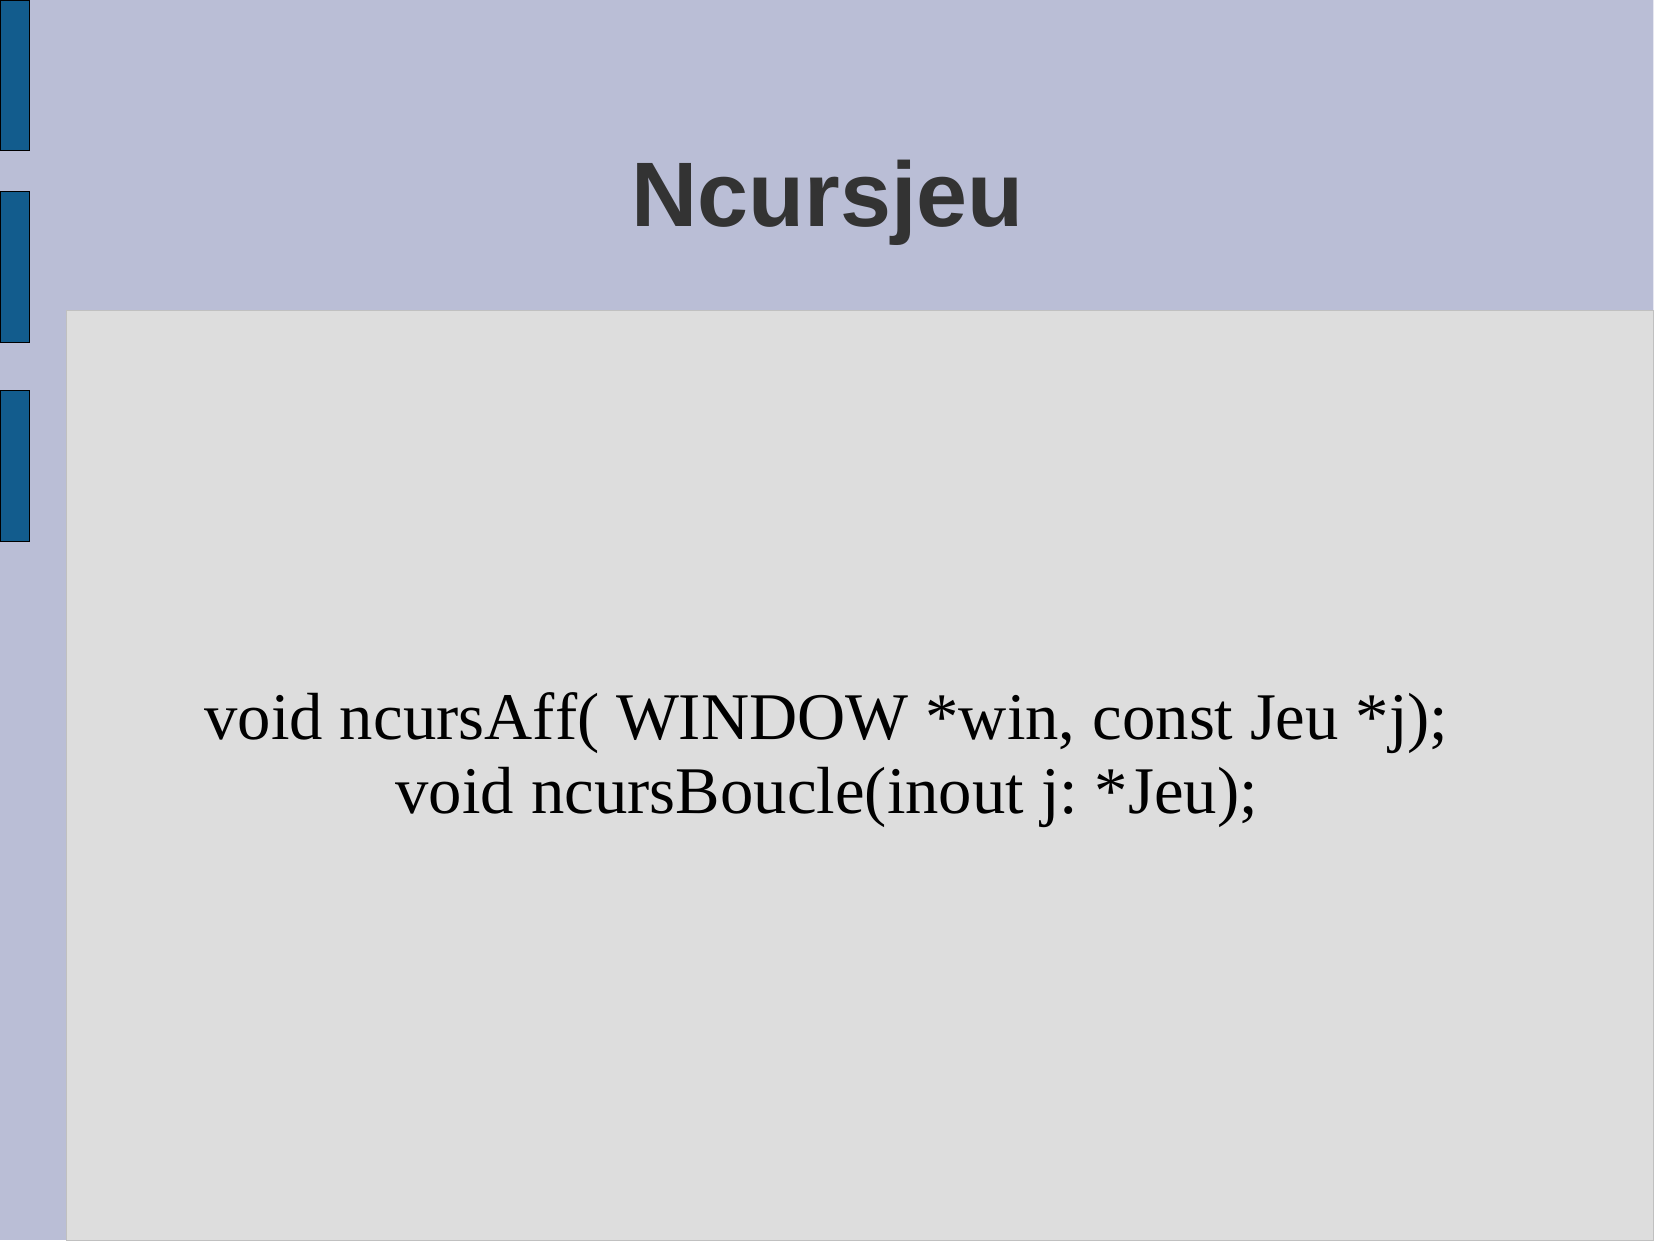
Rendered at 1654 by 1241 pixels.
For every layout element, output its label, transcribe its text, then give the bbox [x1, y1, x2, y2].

subtitle void ncursAff( WINDOW *win, const Jeu *j); void ncursBoucle(inout j: *Jeu); [121, 352, 1534, 1156]
title Ncursjeu [121, 98, 1534, 291]
